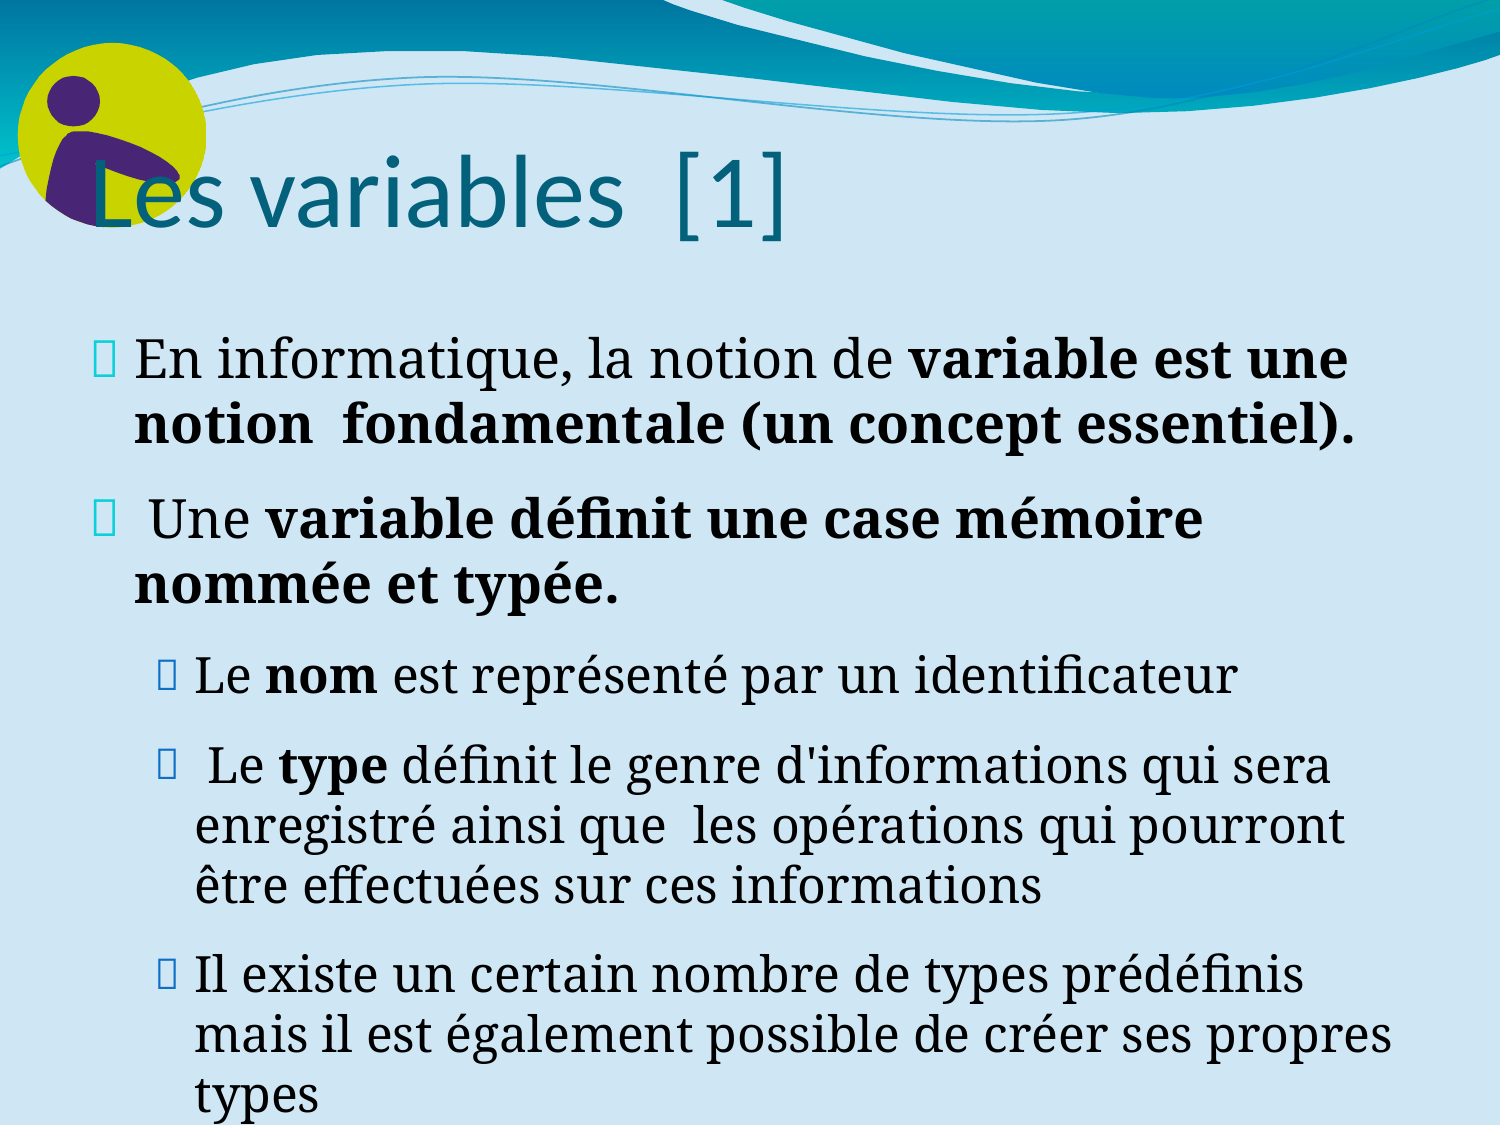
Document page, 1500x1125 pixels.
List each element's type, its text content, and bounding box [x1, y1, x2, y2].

list En informatique, la notion de variable est une notion fondamentale (un concept essentiel). Une variable définit une case mémoire nommée et typée. Le nom est représenté par un identificateur Le type définit le genre d'informations qui sera enregistré ainsi que les opérations qui pourront être effectuées sur ces informations Il existe un certain nombre de types prédéfinis mais il est également possible de créer ses propres types [75, 317, 1425, 1079]
title Les variables [1] [75, 115, 1425, 303]
